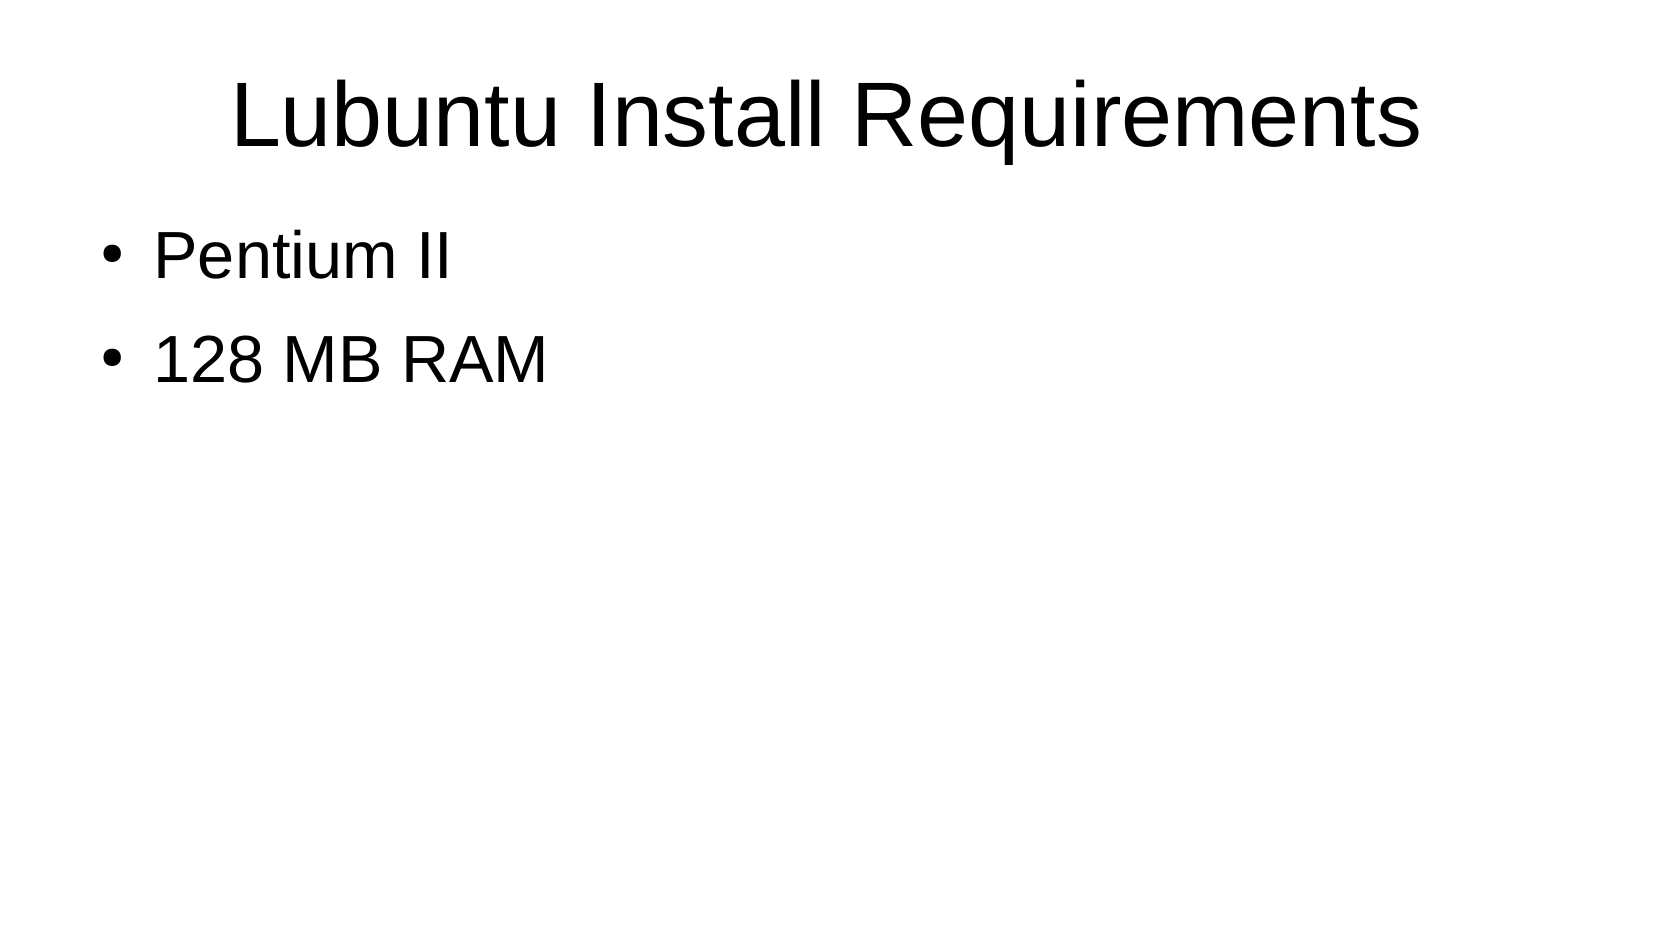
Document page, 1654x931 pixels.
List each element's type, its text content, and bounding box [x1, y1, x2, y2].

list Pentium II 128 MB RAM [82, 217, 1571, 758]
title Lubuntu Install Requirements [82, 37, 1571, 193]
